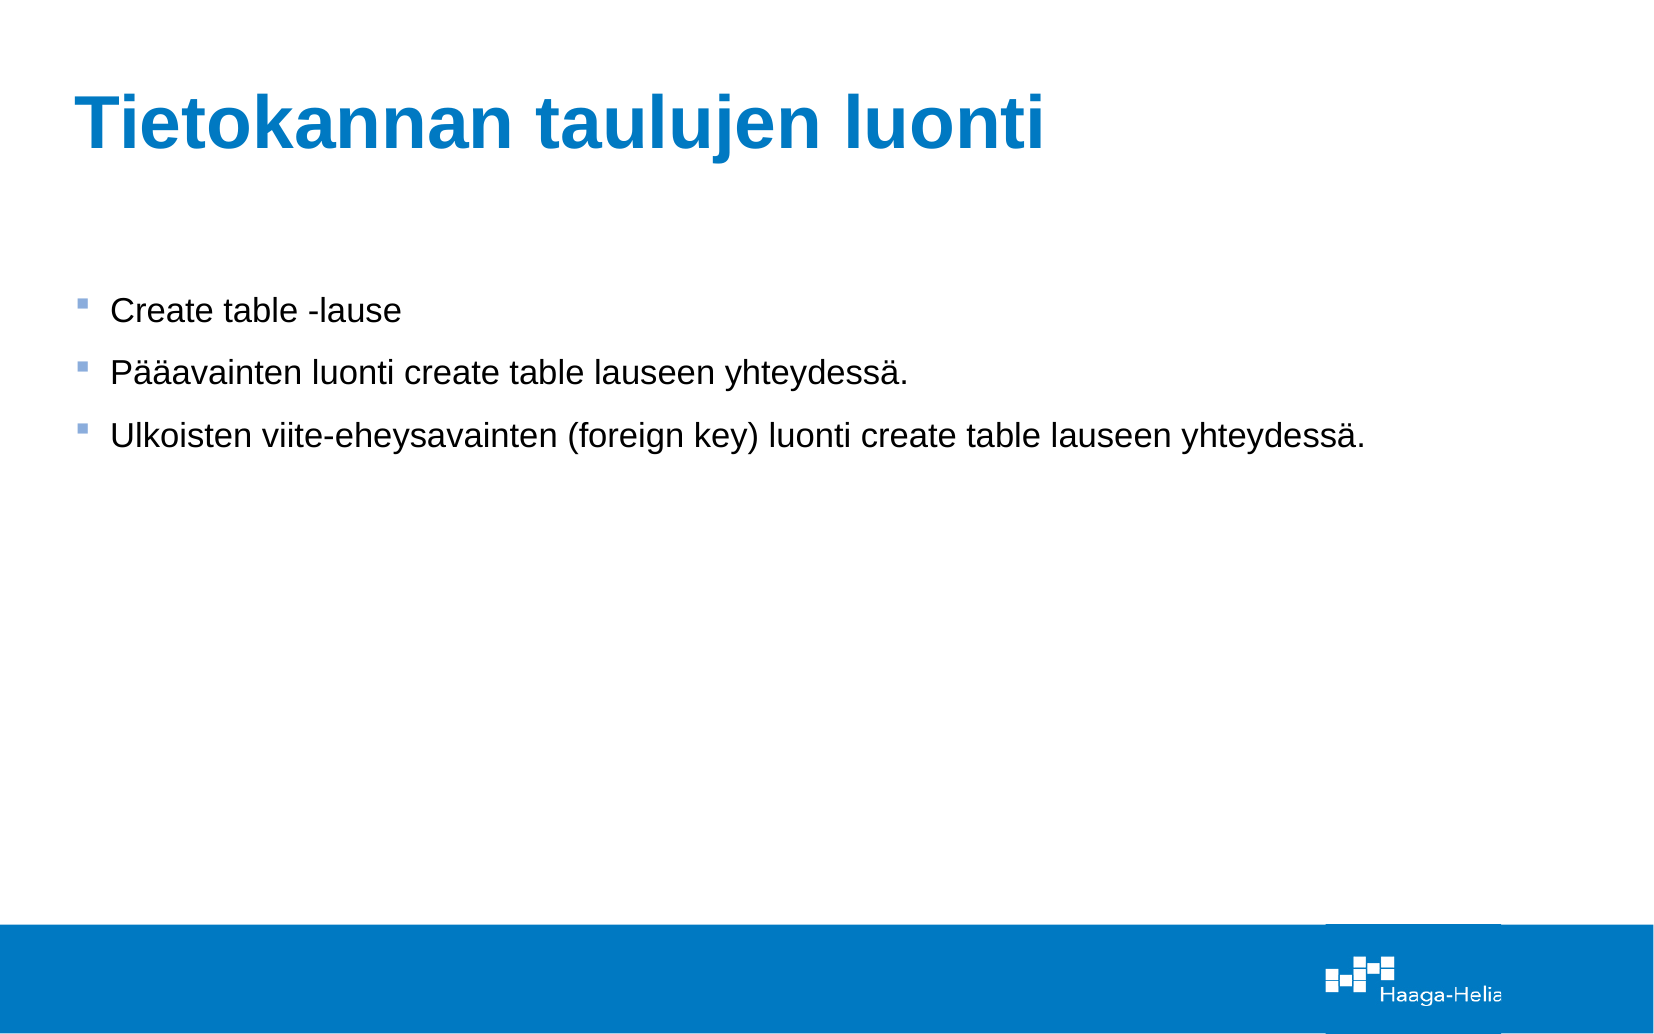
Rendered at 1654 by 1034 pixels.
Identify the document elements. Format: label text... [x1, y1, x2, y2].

list Create table -lause Pääavainten luonti create table lauseen yhteydessä. Ulkoisten viite-eheysavainten (foreign key) luonti create table lauseen yhteydessä. [74, 283, 1584, 910]
title Tietokannan taulujen luonti [74, 82, 1584, 268]
picture [1325, 924, 1502, 1034]
